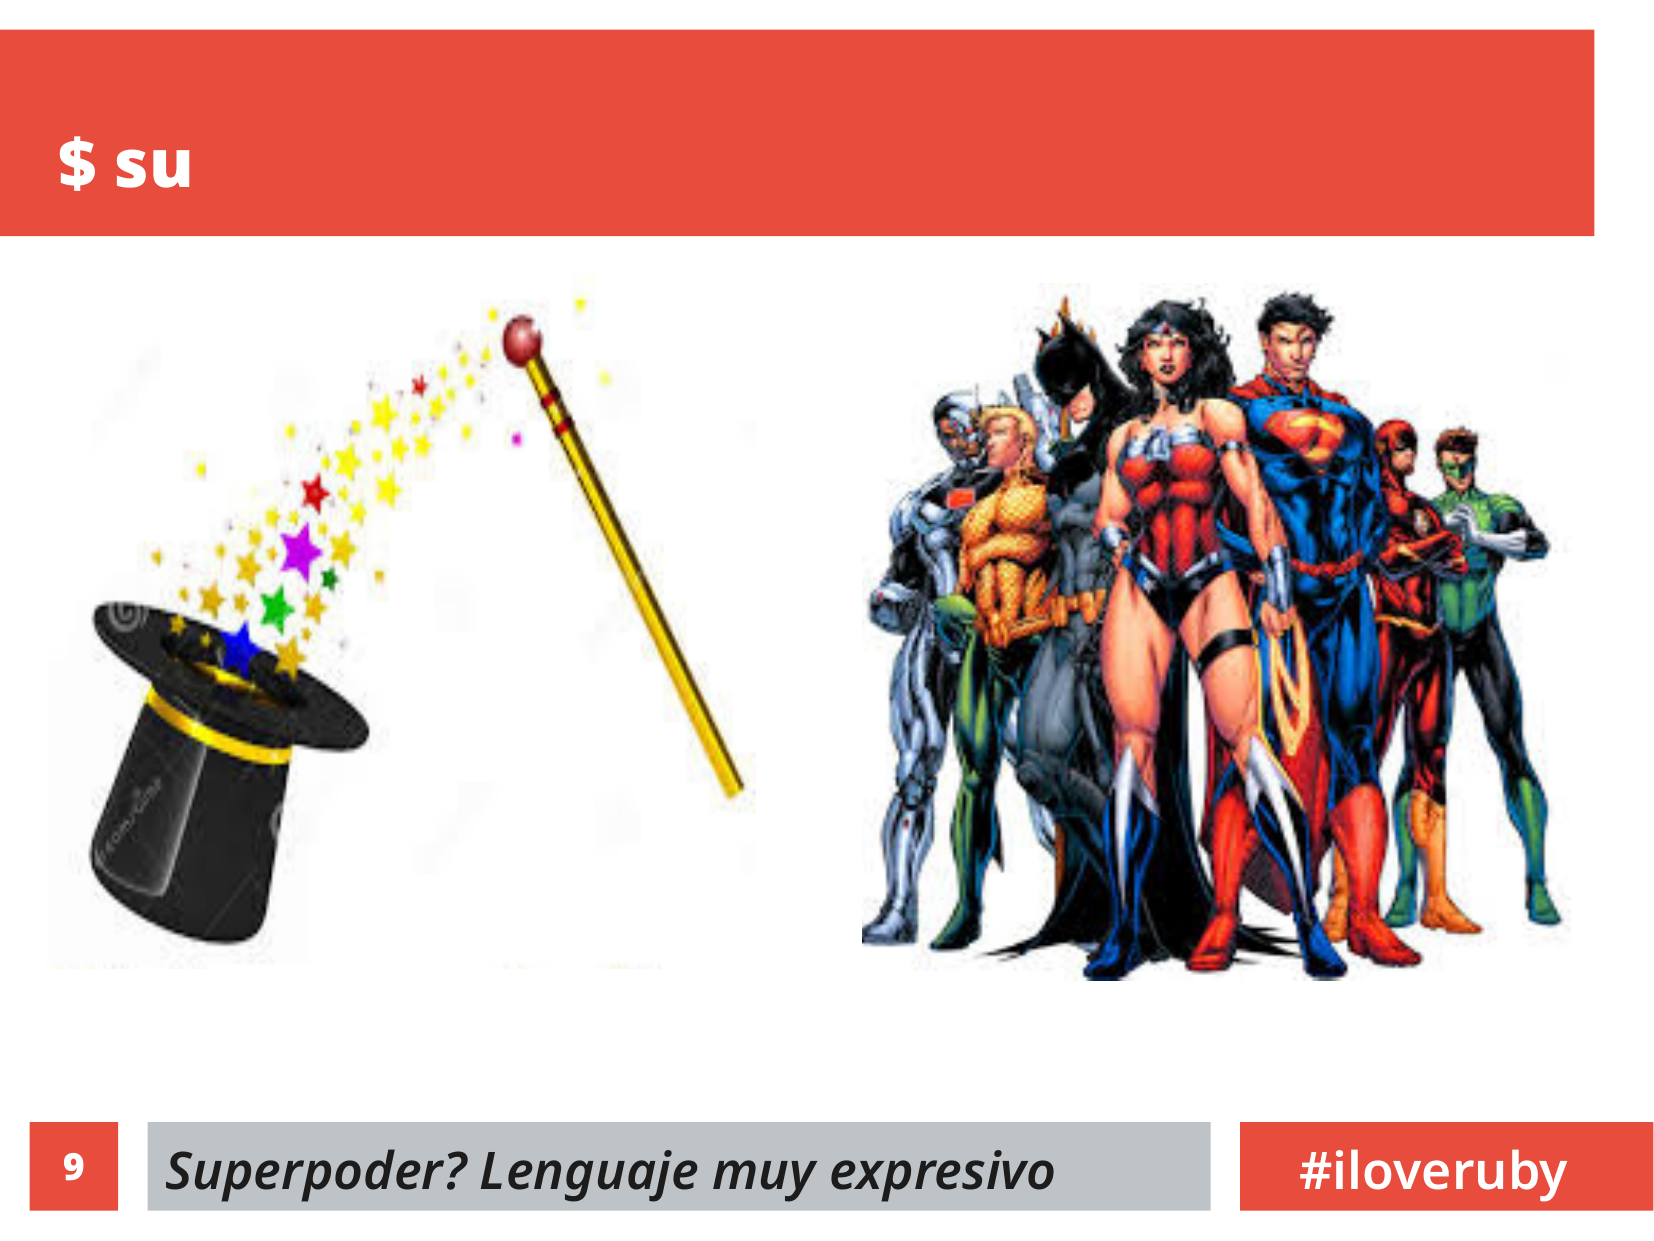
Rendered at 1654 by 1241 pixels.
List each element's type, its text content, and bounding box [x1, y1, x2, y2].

list Superpoder? Lenguaje muy expresivo [165, 1133, 1182, 1205]
picture [47, 271, 756, 969]
picture [862, 283, 1571, 981]
list #iloveruby [1299, 1133, 1607, 1205]
title $ su [59, 59, 1595, 207]
